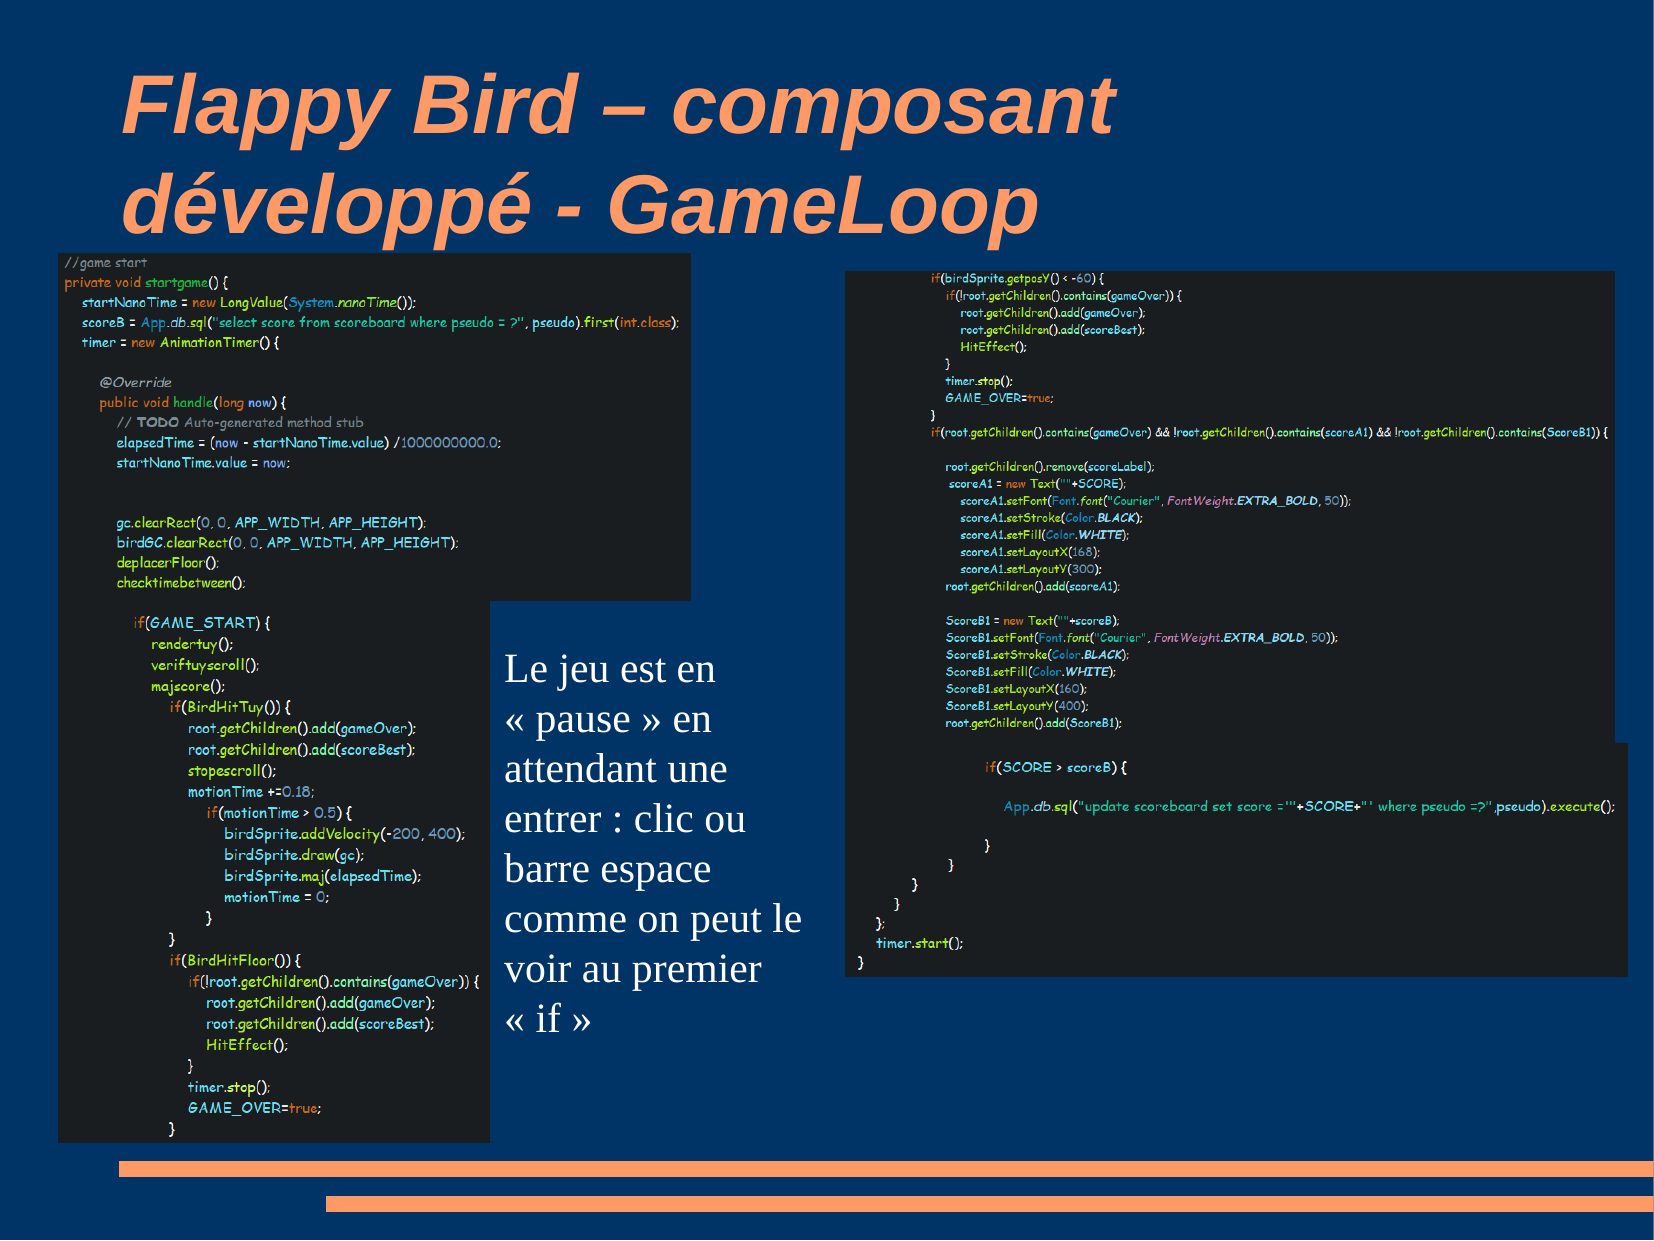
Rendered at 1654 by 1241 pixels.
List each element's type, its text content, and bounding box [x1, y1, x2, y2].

text_box Flappy Bird – composant développé - GameLoop [121, 46, 1534, 254]
picture [58, 253, 691, 1143]
picture [845, 271, 1628, 977]
text_box Le jeu est en « pause » en attendant une entrer : clic ou barre espace comme on peut le voir au premier « if » [489, 632, 846, 1052]
